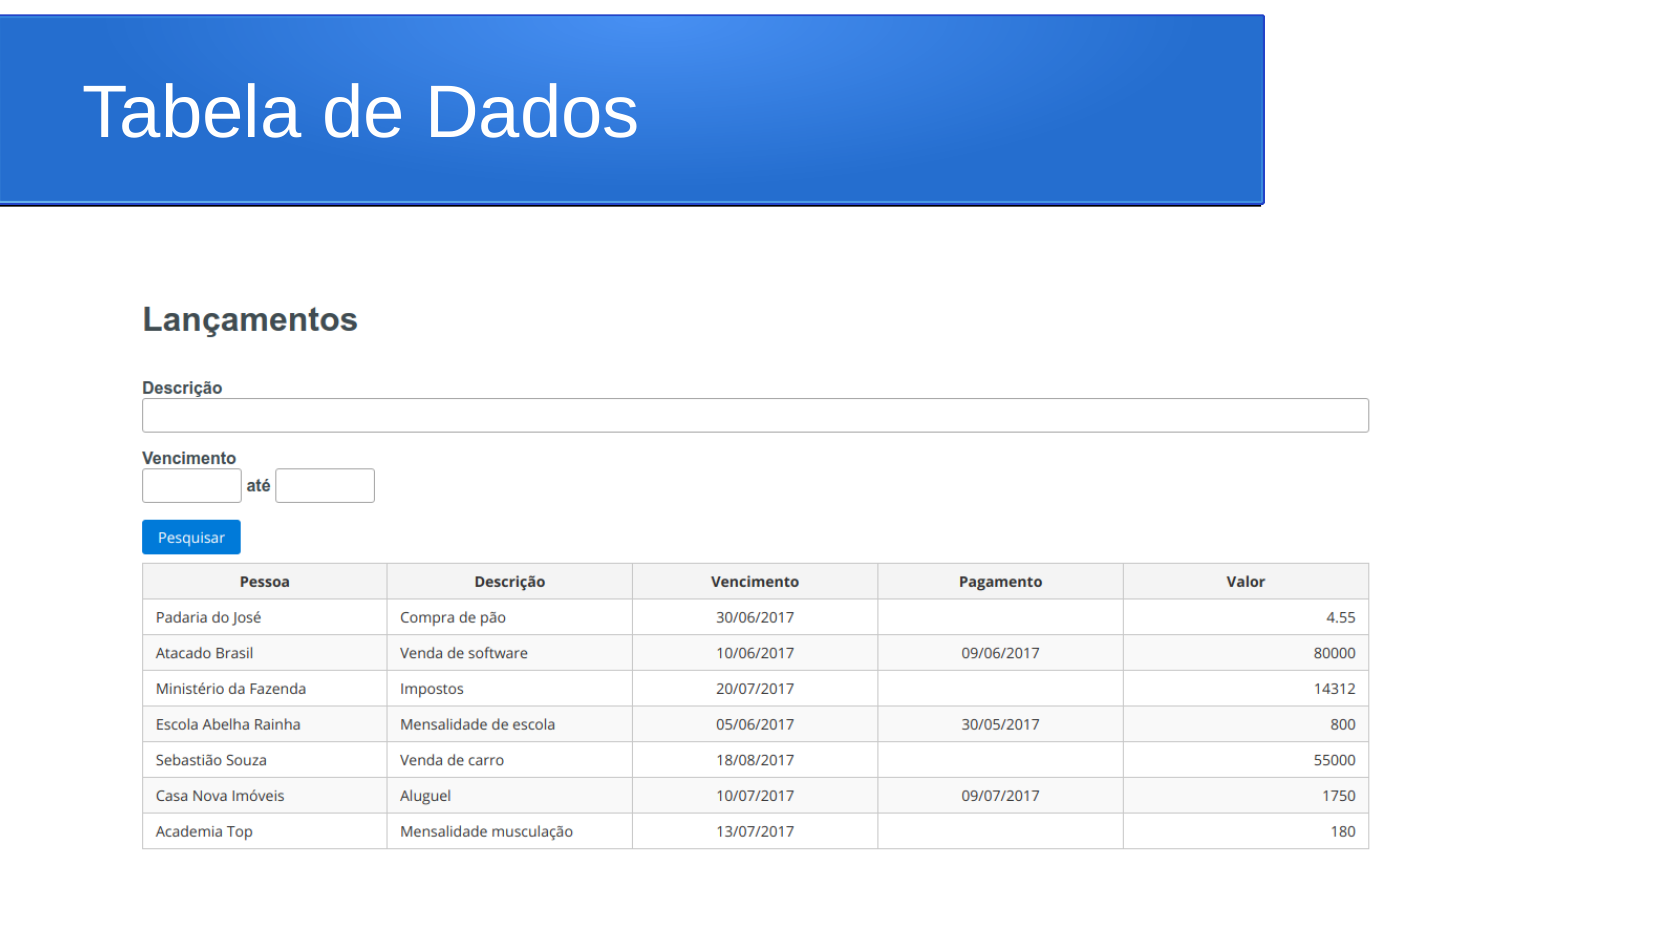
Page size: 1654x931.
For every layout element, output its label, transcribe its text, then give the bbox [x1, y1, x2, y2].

title Tabela de Dados [82, 35, 1235, 189]
picture [118, 291, 1405, 886]
